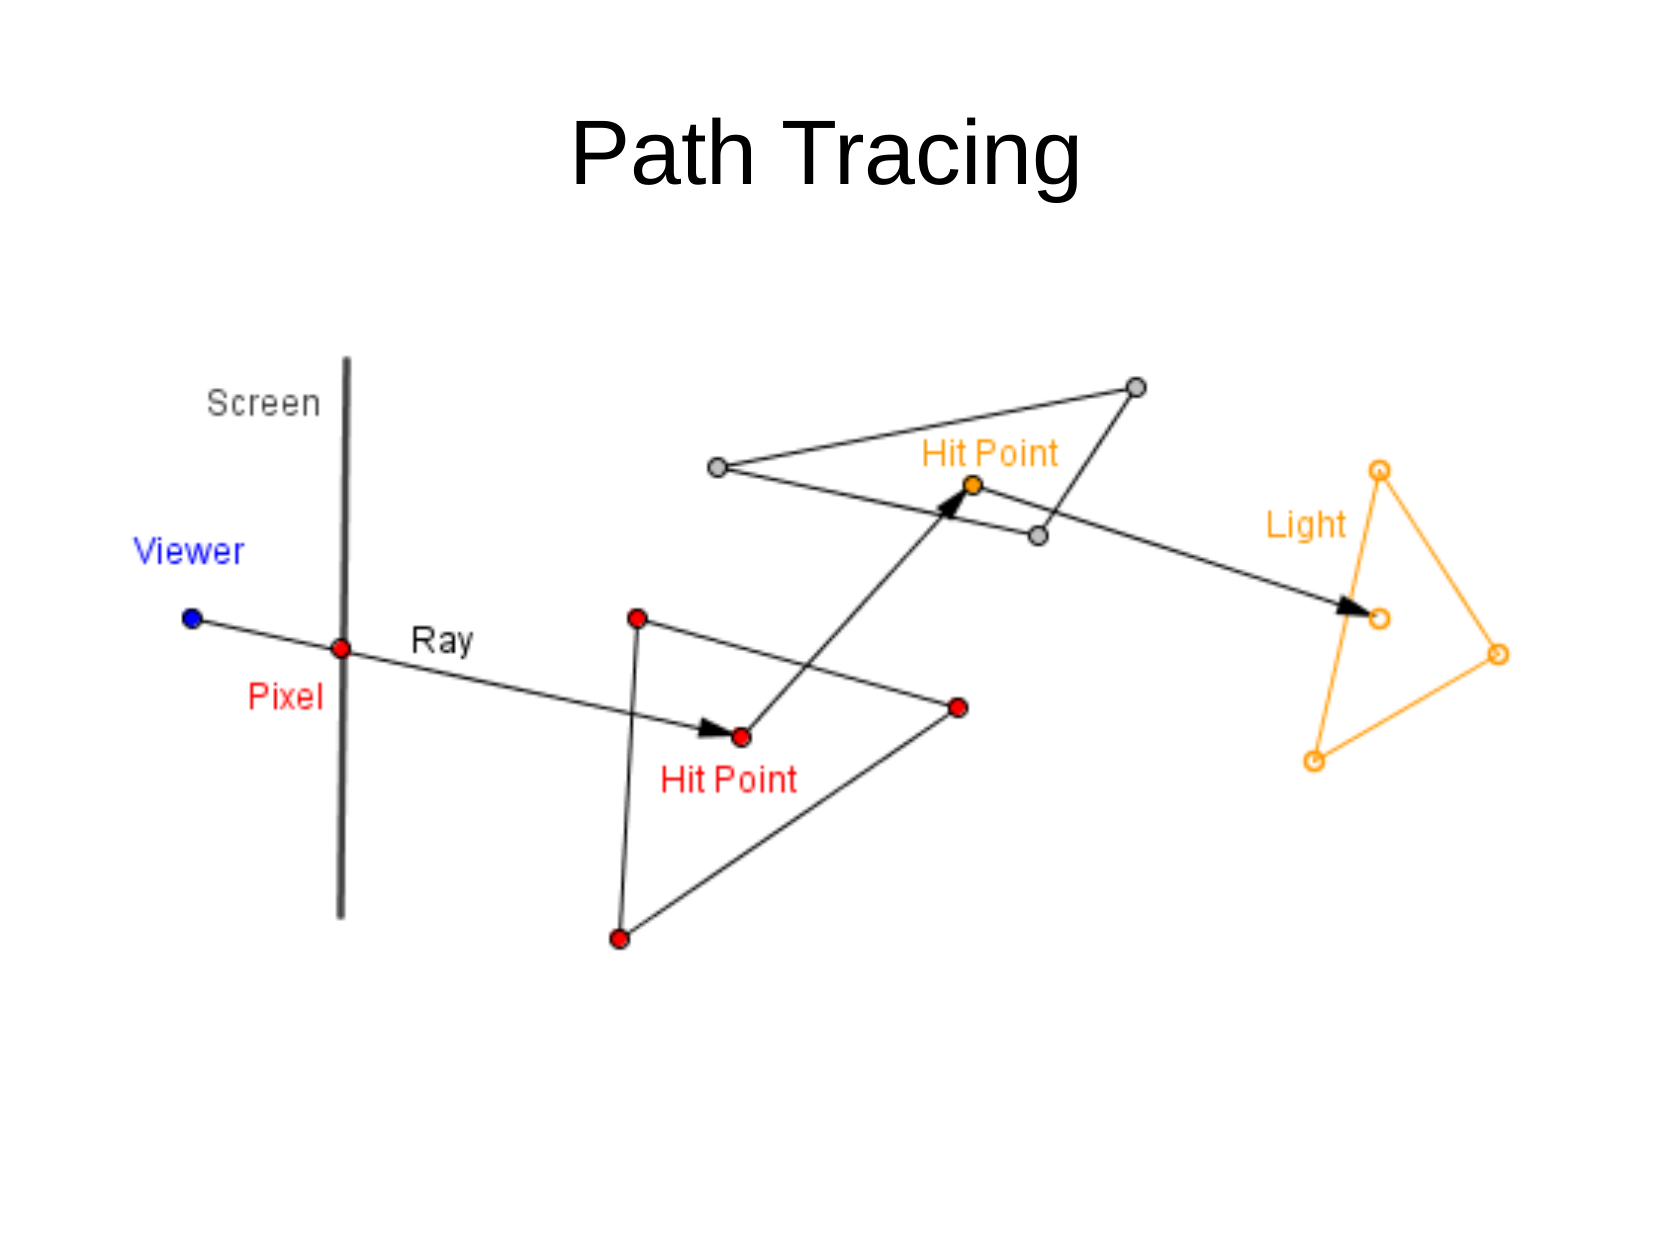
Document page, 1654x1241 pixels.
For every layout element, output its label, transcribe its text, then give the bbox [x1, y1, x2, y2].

picture [88, 295, 1572, 1004]
title Path Tracing [82, 49, 1571, 257]
